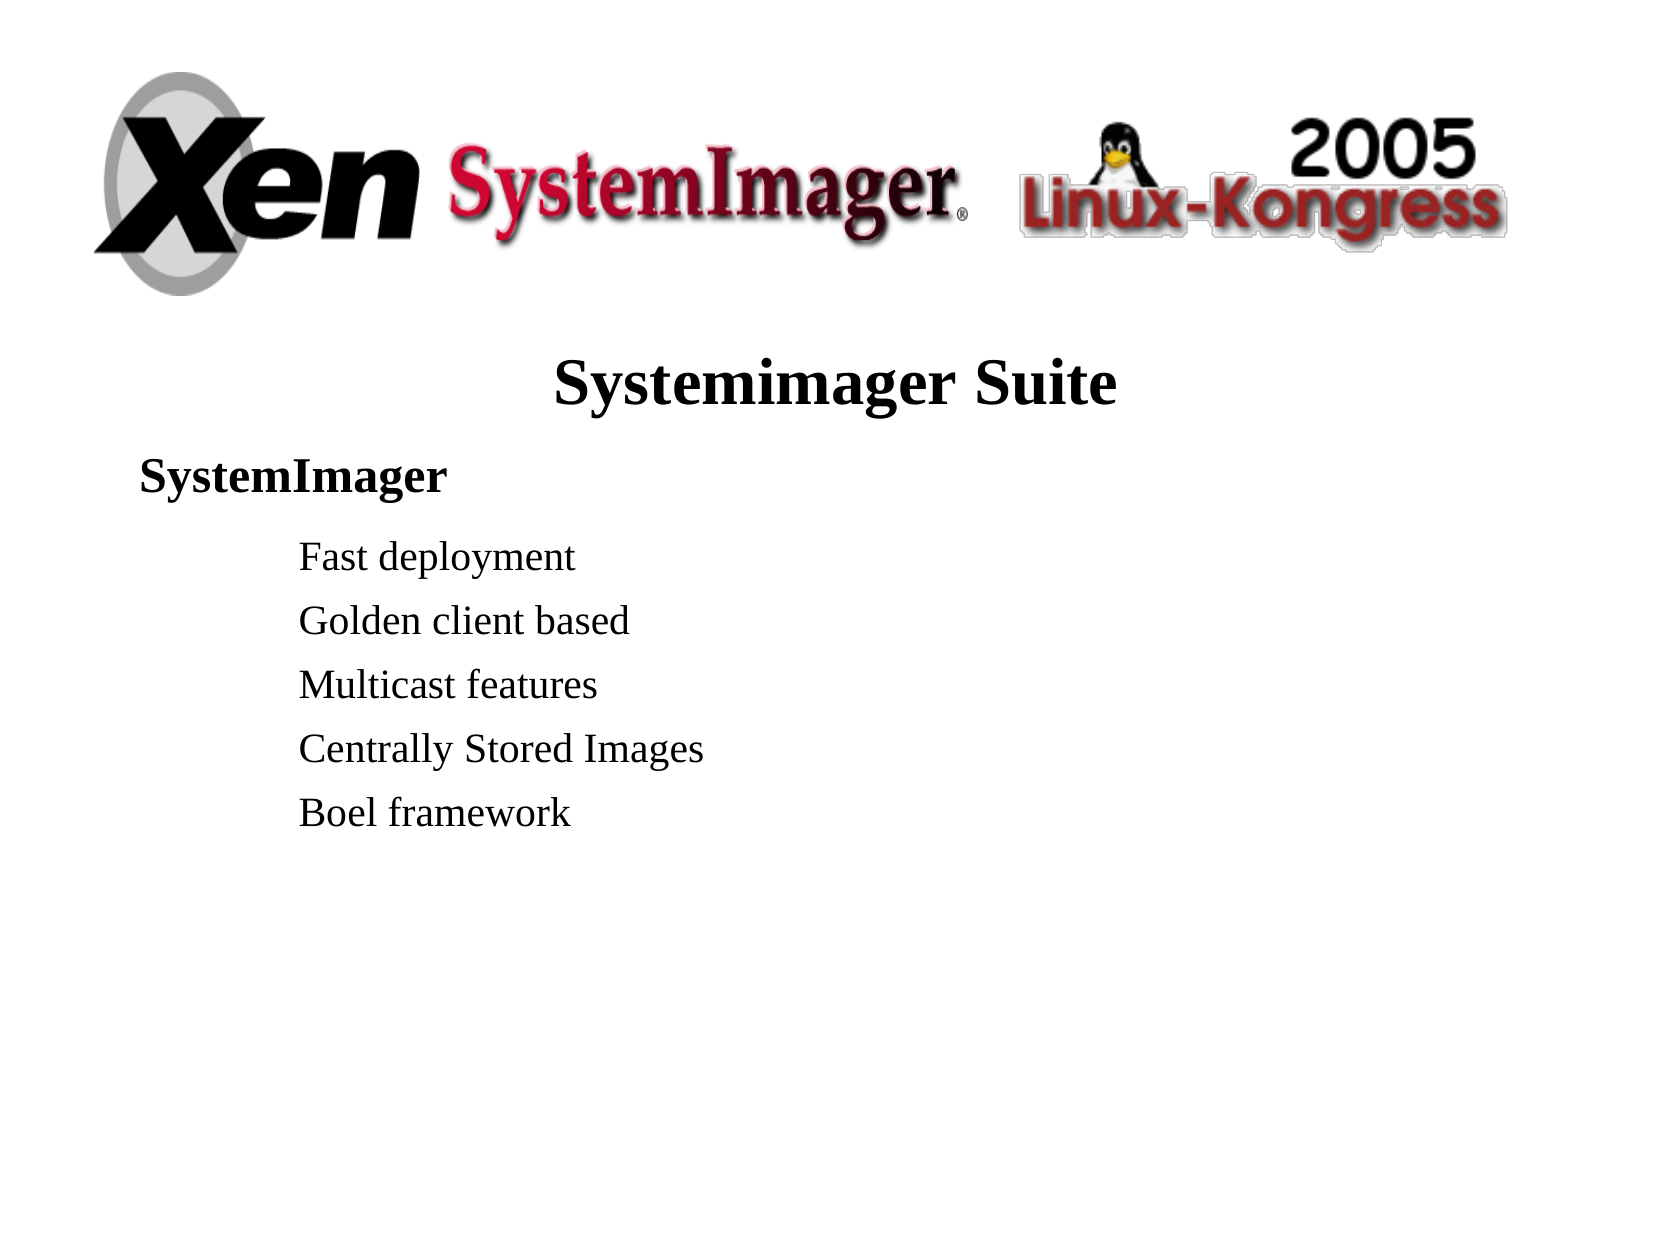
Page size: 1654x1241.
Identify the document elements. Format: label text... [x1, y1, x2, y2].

picture [1006, 106, 1524, 265]
list Systemimager Suite SystemImager Fast deployment Golden client based Multicast features Centrally Stored Images Boel framework [121, 344, 1534, 1127]
picture [445, 132, 971, 254]
picture [93, 72, 420, 296]
